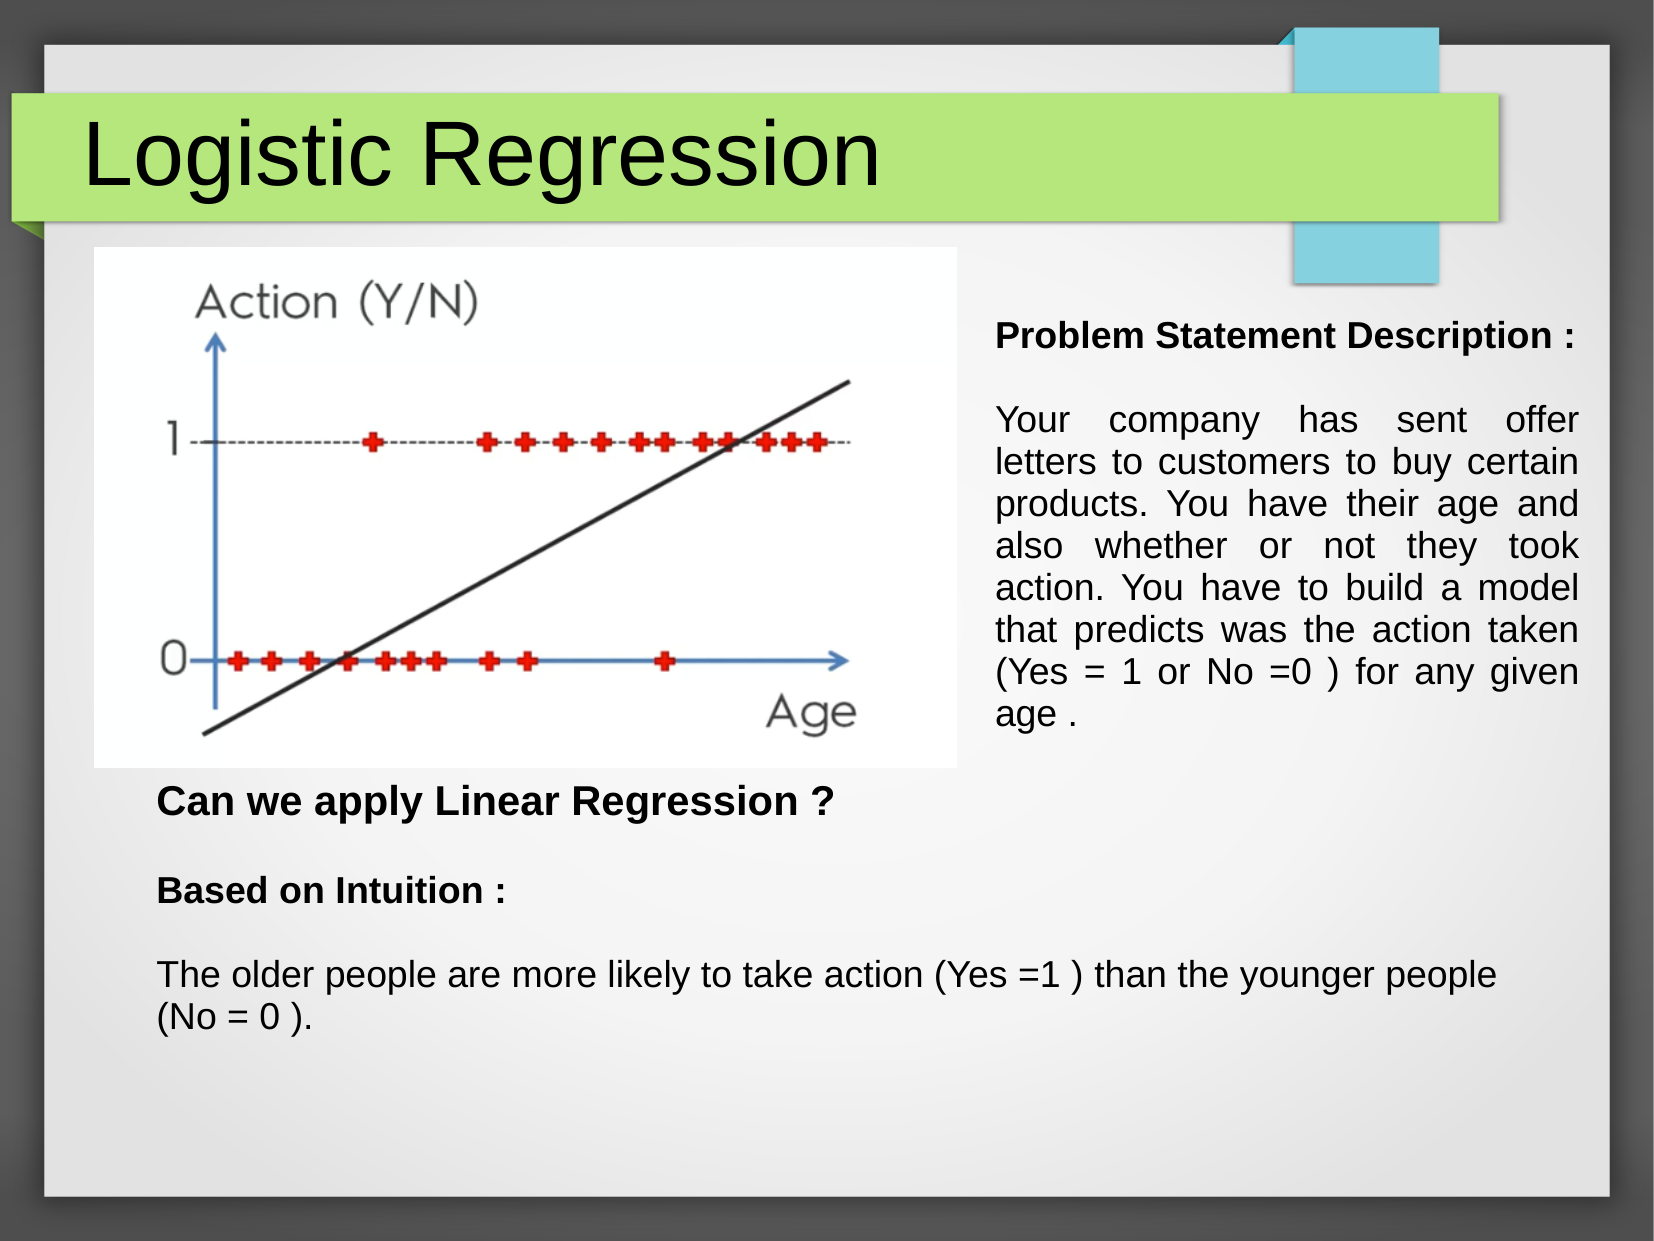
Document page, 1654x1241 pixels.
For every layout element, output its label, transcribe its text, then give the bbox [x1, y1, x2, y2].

text_box Based on Intuition : The older people are more likely to take action (Yes =1 ) than the younger people (No = 0 ). [141, 862, 1560, 1045]
picture [0, 0, 1654, 1241]
text_box Problem Statement Description : Your company has sent offer letters to customers to buy certain products. You have their age and also whether or not they took action. You have to build a model that predicts was the action taken (Yes = 1 or No =0 ) for any given age . [980, 307, 1595, 790]
title Logistic Regression [82, 94, 1264, 213]
text_box Can we apply Linear Regression ? [141, 769, 875, 832]
